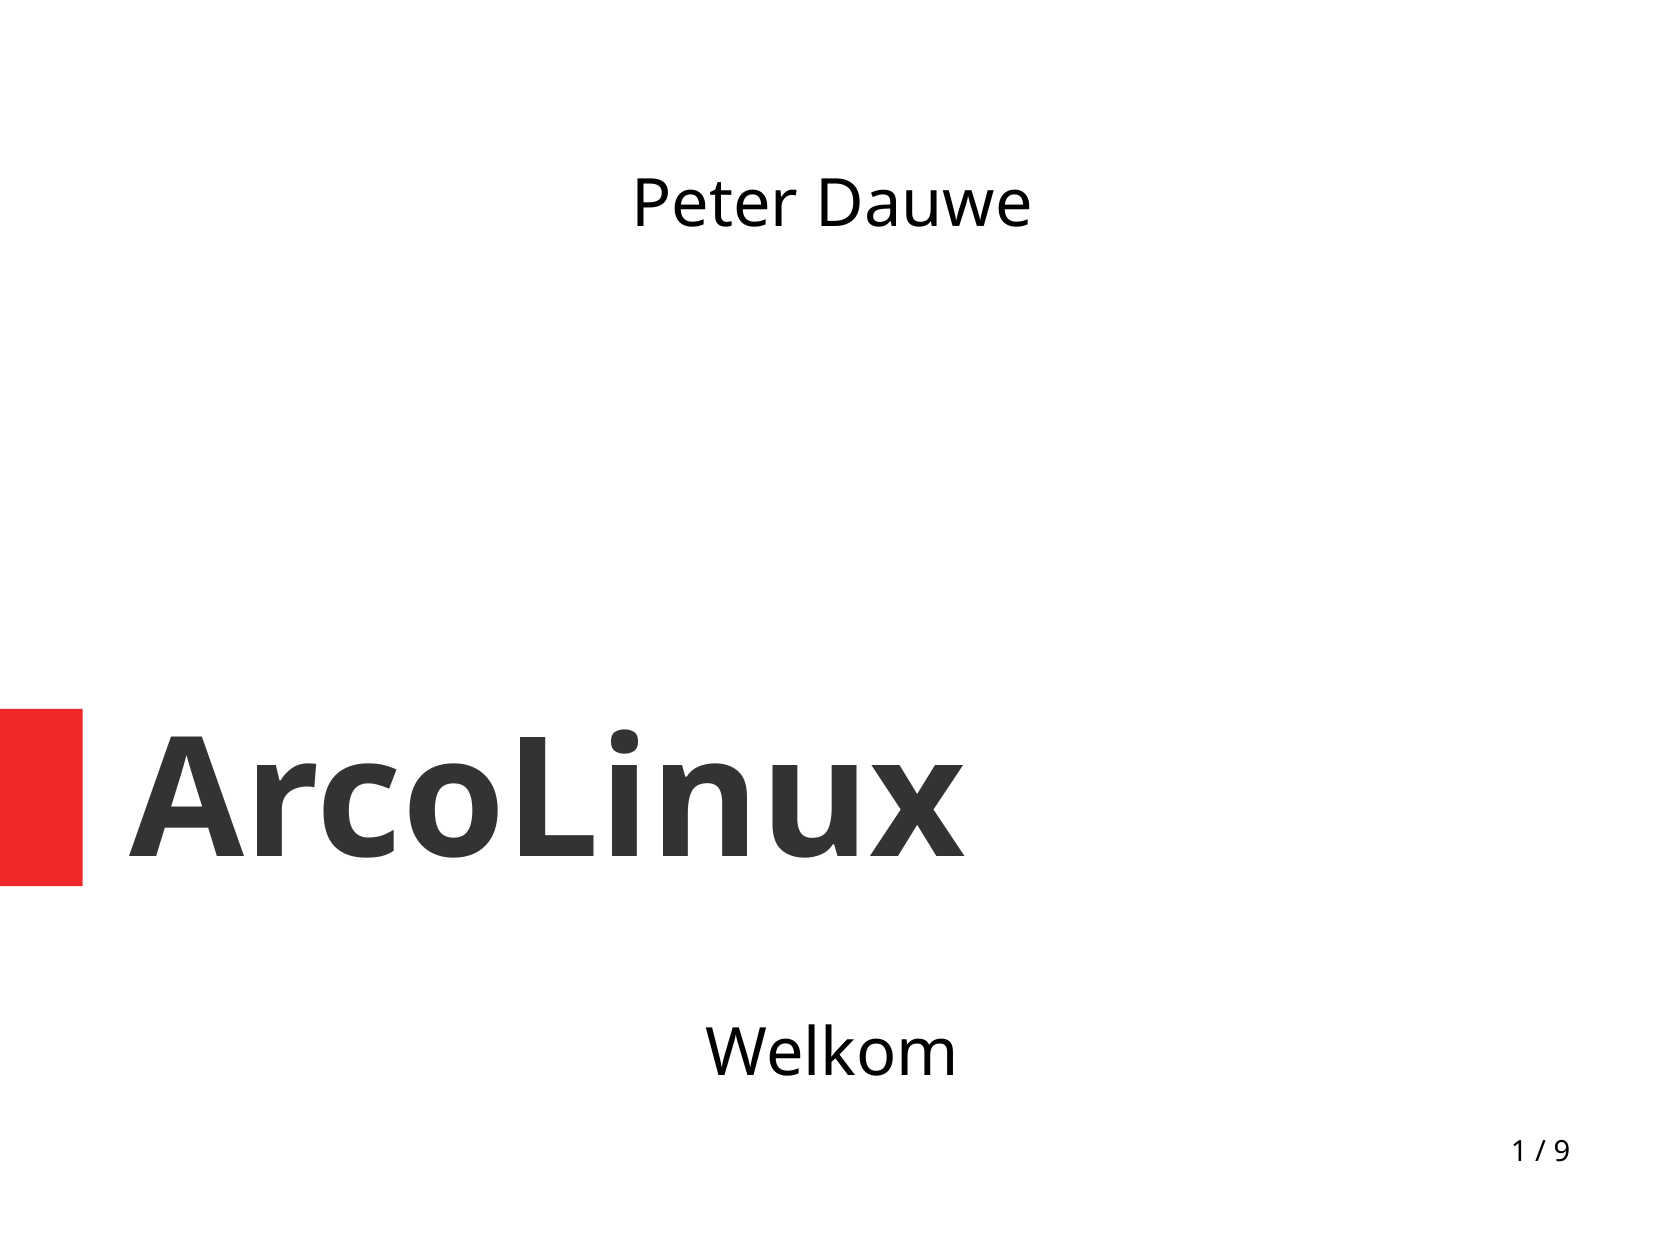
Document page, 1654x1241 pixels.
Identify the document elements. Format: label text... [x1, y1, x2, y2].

title ArcoLinux [129, 673, 1535, 910]
text_box Peter Dauwe [129, 120, 1535, 282]
subtitle Welkom [129, 968, 1535, 1130]
